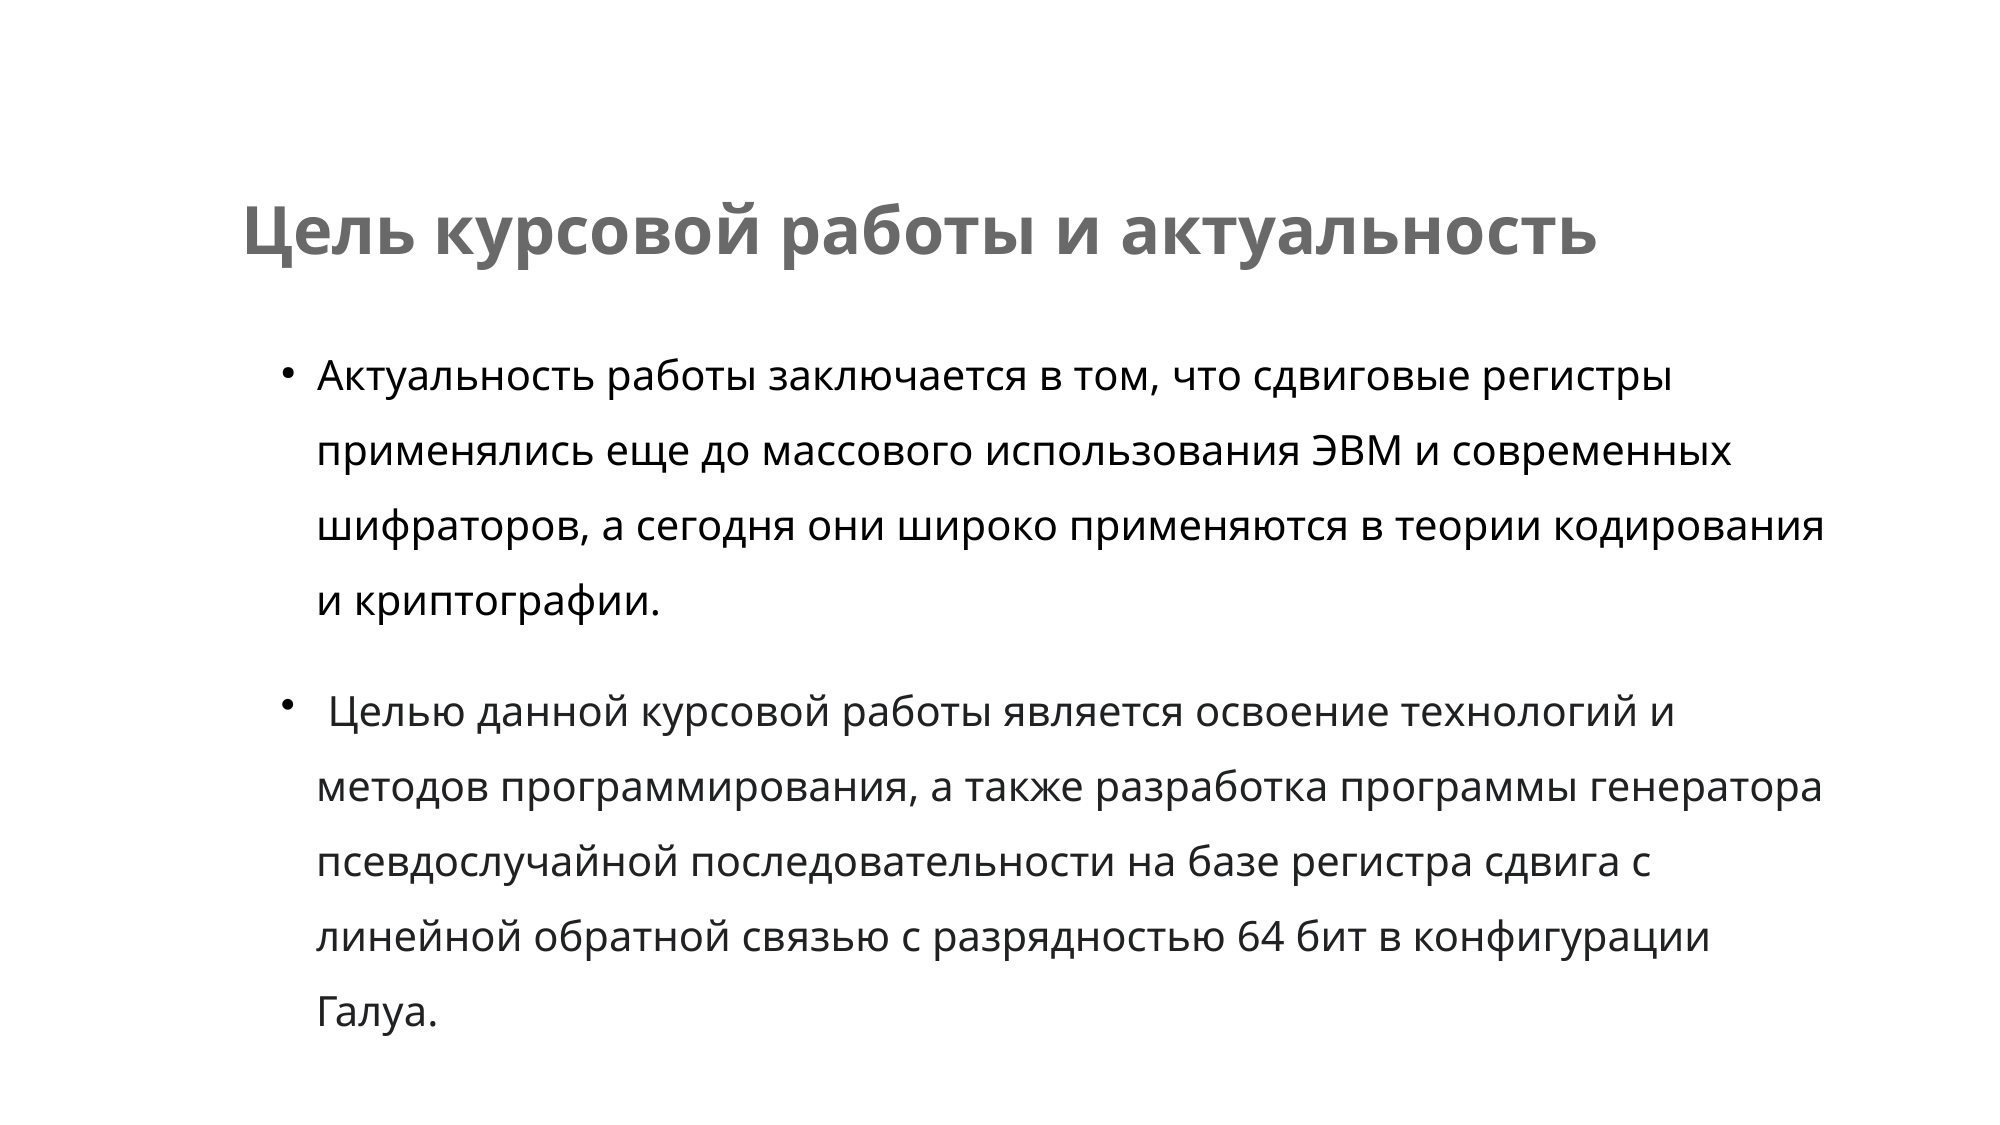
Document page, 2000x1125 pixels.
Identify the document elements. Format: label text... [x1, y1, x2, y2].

list Актуальность работы заключается в том, что сдвиговые регистры применялись еще до массового использования ЭВМ и современных шифраторов, а сегодня они широко применяются в теории кодирования и криптографии. Целью данной курсовой работы является освоение технологий и методов программирования, а также разработка программы генератора псевдослучайной последовательности на базе регистра сдвига с линейной обратной связью с разрядностью 64 бит в конфигурации Галуа. [265, 316, 1841, 1004]
title Цель курсовой работы и актуальность [226, 88, 1802, 277]
